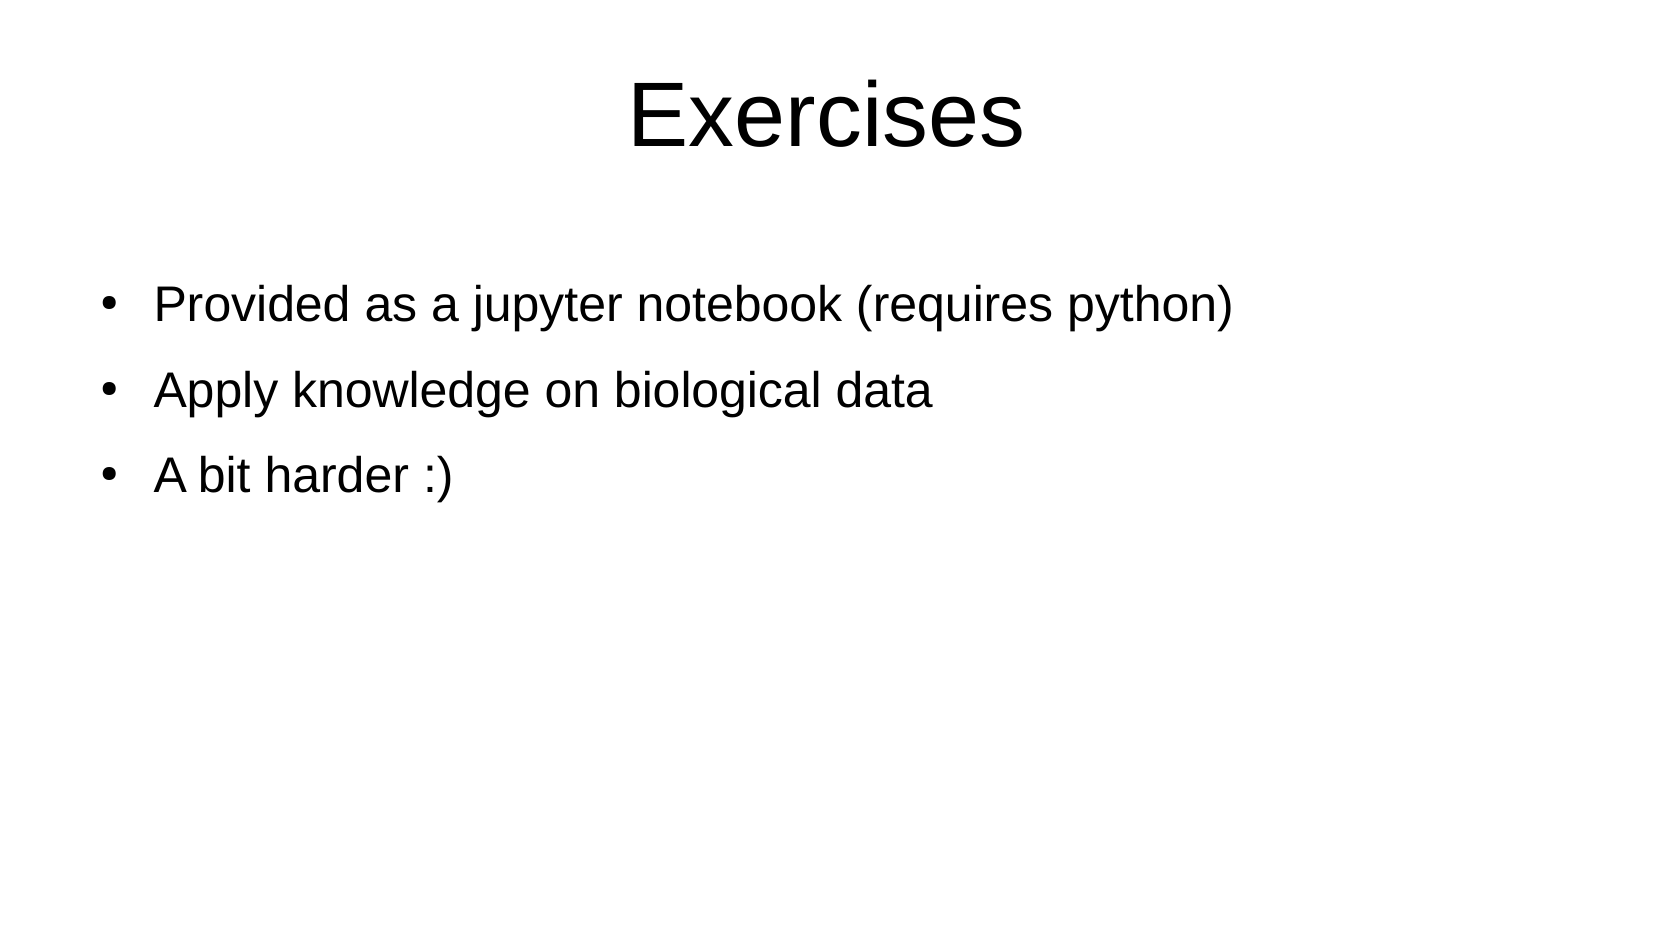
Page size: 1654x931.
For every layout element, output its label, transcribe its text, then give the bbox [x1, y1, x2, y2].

title Exercises [82, 37, 1571, 193]
list Provided as a jupyter notebook (requires python) Apply knowledge on biological data A bit harder :) [82, 276, 1571, 817]
